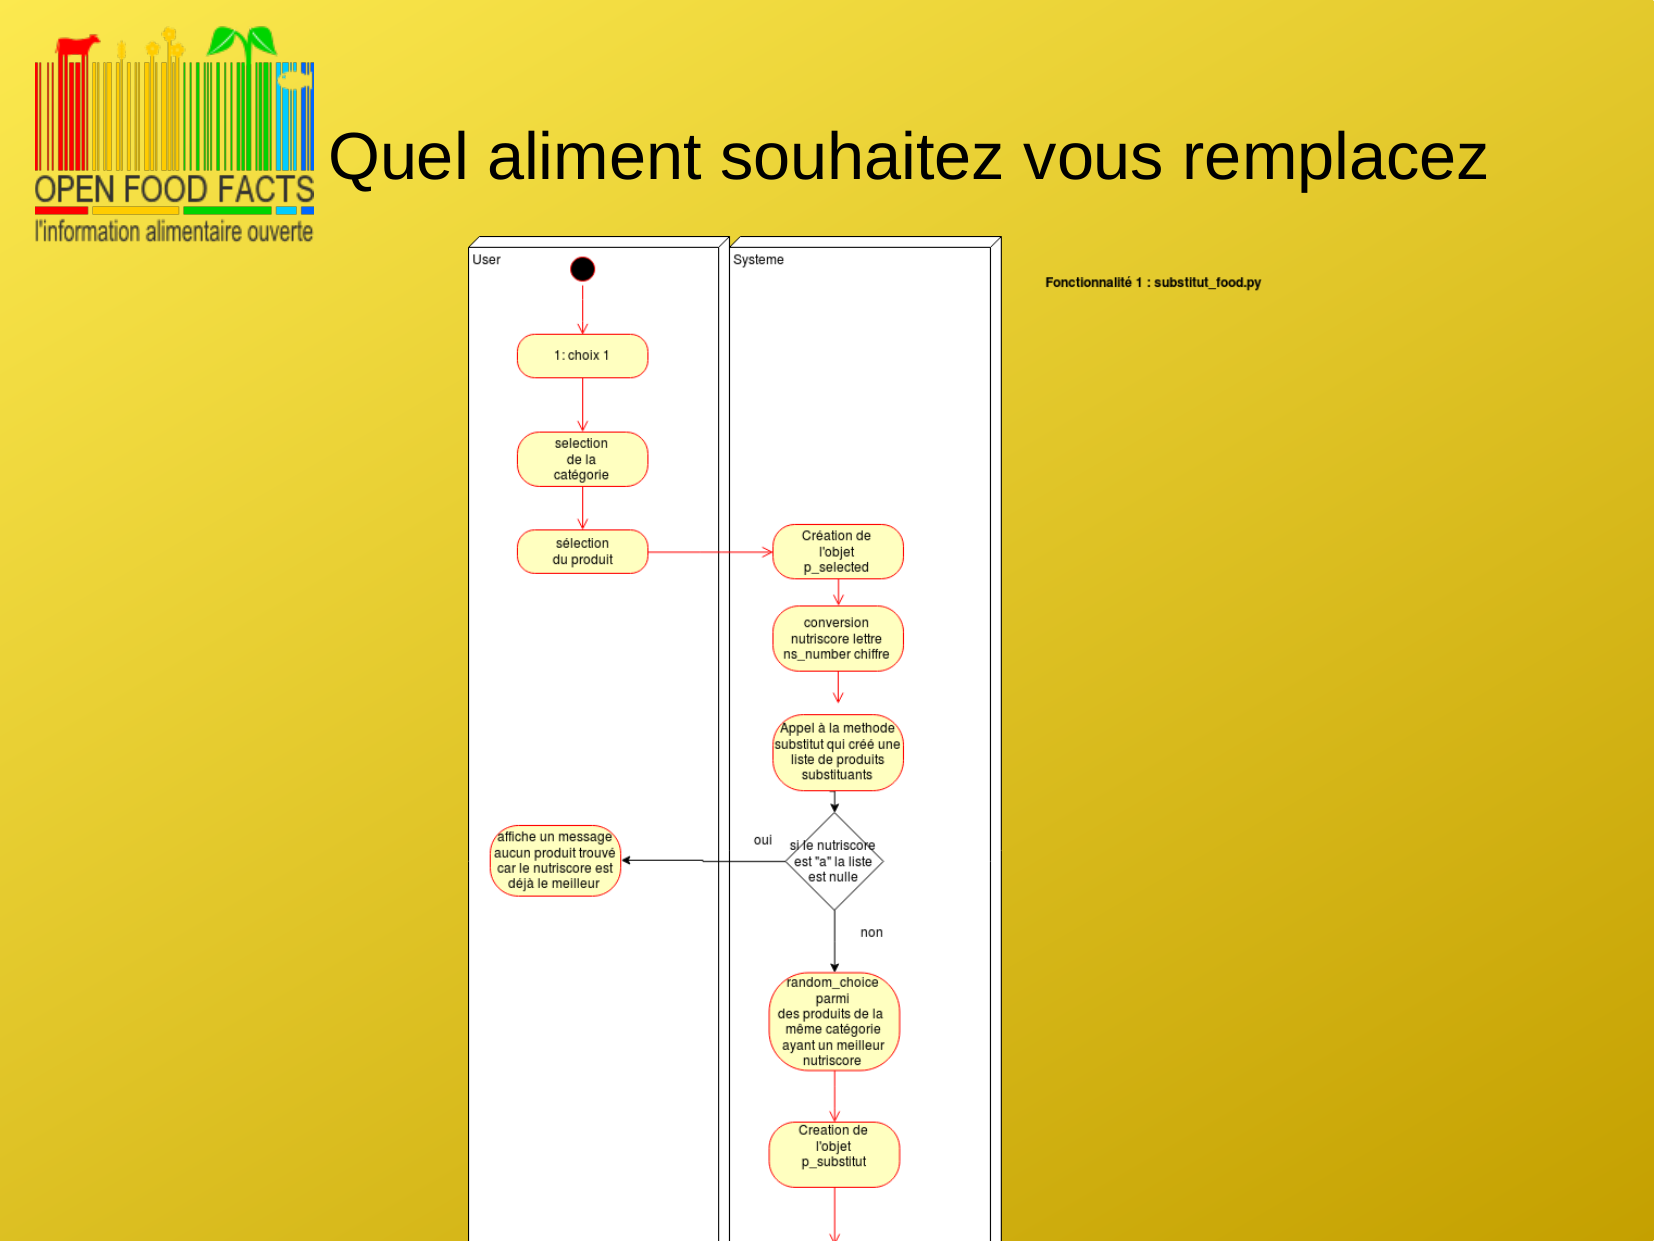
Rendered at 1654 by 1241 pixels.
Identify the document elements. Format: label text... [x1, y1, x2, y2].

title Quel aliment souhaitez vous remplacez [165, 52, 1654, 260]
picture [35, 22, 314, 257]
picture [468, 236, 1264, 1241]
